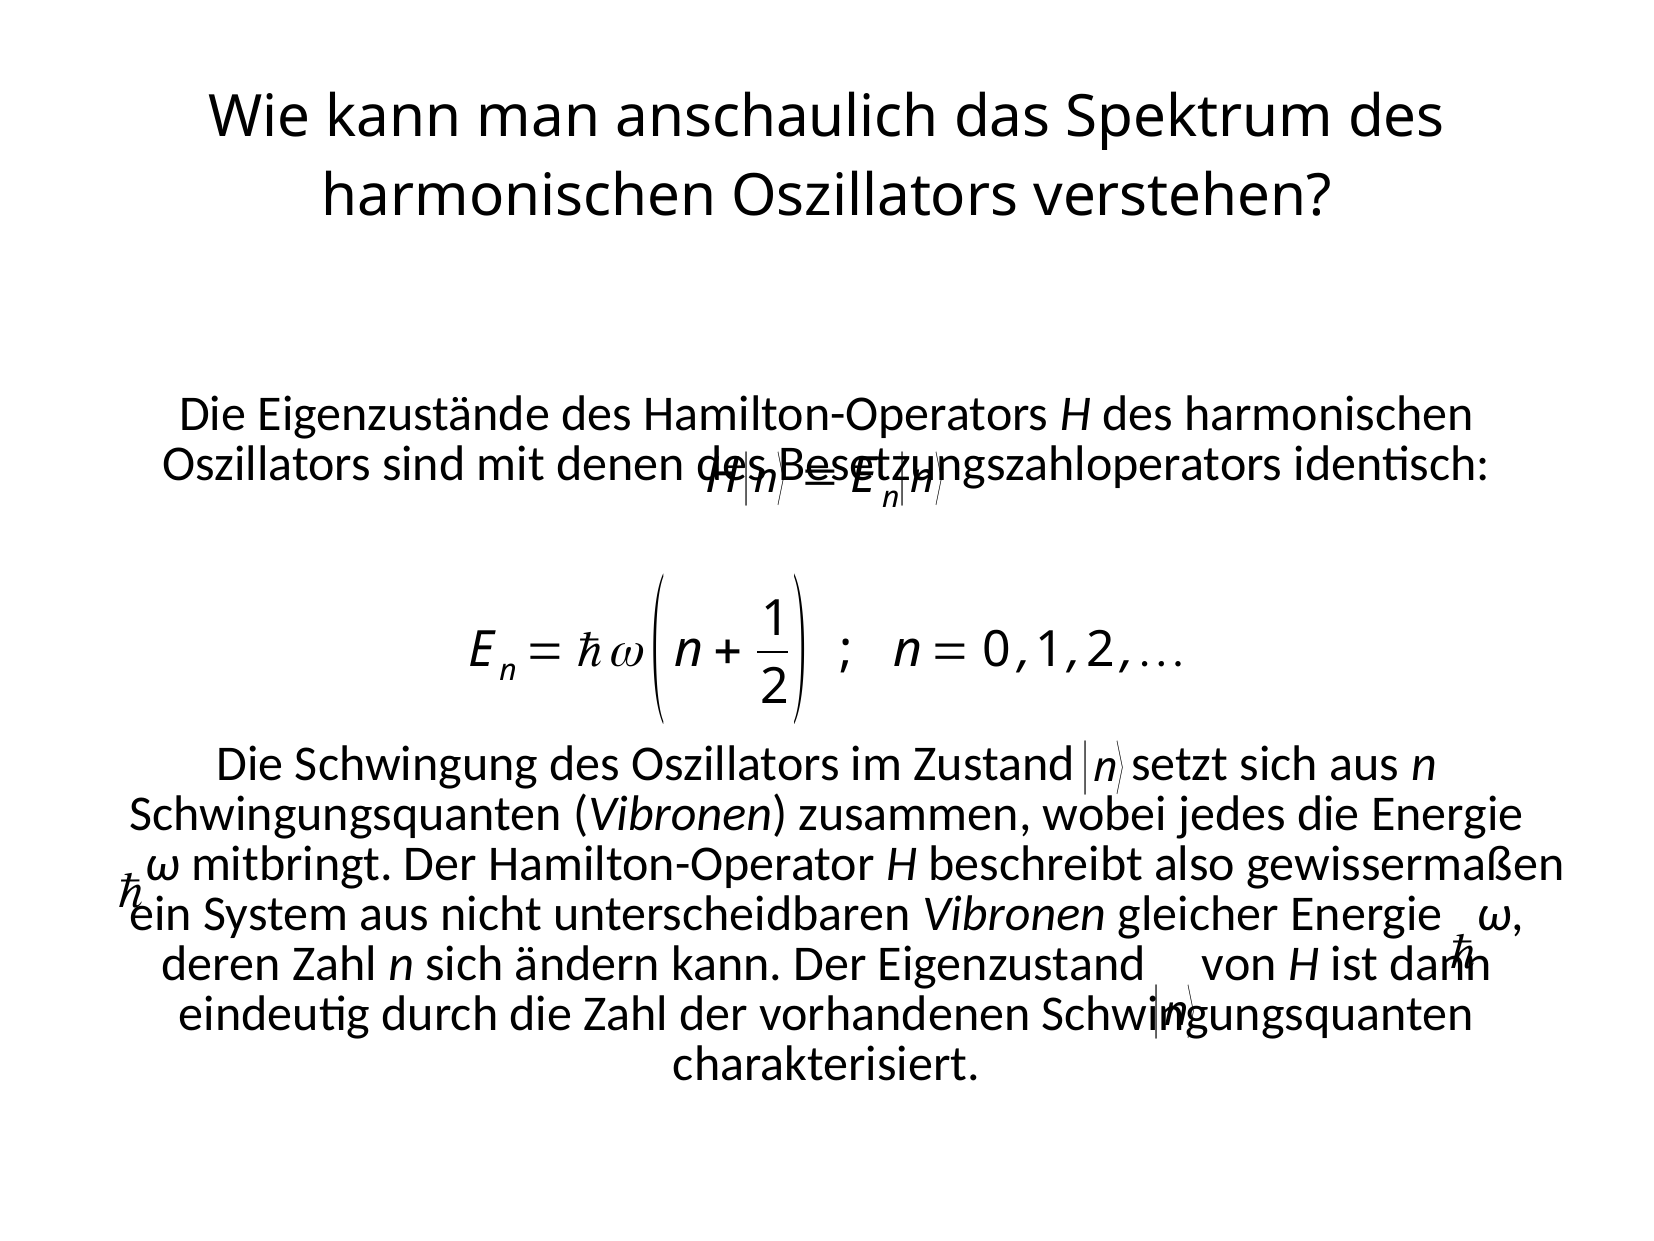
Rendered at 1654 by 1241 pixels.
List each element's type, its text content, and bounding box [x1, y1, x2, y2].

chart [110, 866, 150, 917]
subtitle Die Eigenzustände des Hamilton-Operators H des harmonischen Oszillators sind mit denen des Besetzungszahloperators identisch: Die Schwingung des Oszillators im Zustand setzt sich aus n Schwingungsquanten (Vibronen) zusammen, wobei jedes die Energie ω mitbringt. Der Hamilton-Operator H beschreibt also gewissermaßen ein System aus nicht unterscheidbaren Vibronen gleicher Energie ω, deren Zahl n sich ändern kann. Der Eigenzustand von H ist dann eindeutig durch die Zahl der vorhandenen Schwingungsquanten charakterisiert. [82, 310, 1571, 1226]
chart [1145, 983, 1205, 1041]
chart [461, 446, 1192, 724]
chart [1074, 739, 1135, 796]
title Wie kann man anschaulich das Spektrum des harmonischen Oszillators verstehen? [82, 49, 1571, 257]
chart [1443, 927, 1483, 978]
